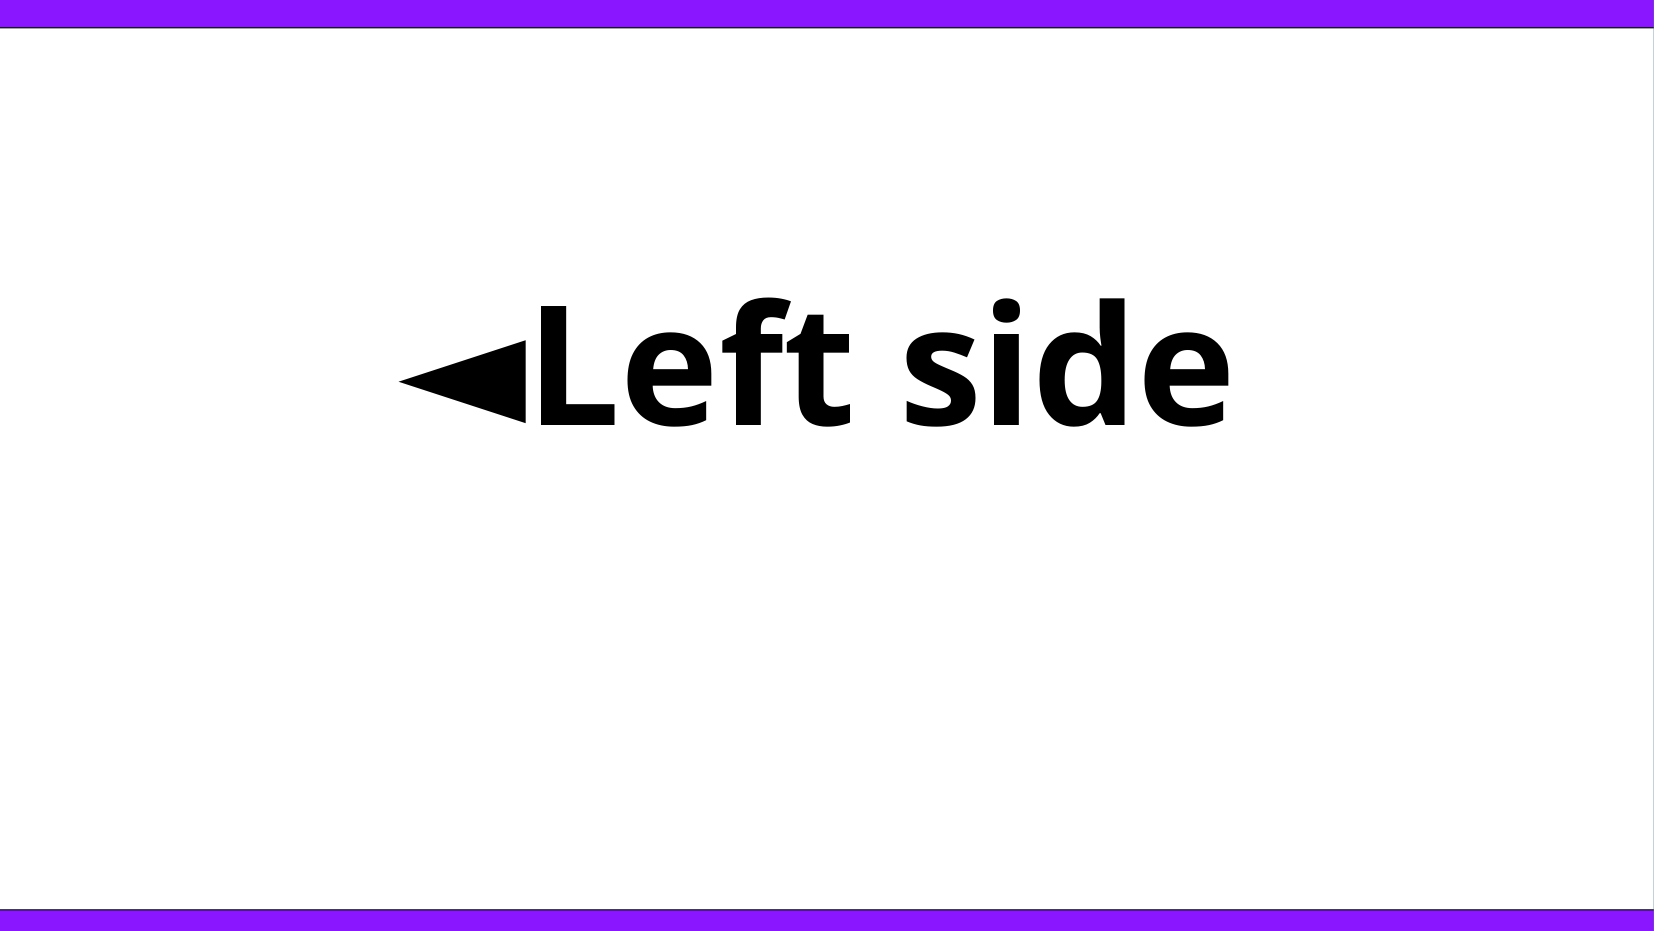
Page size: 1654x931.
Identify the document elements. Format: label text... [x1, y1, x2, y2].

picture [0, 0, 1654, 931]
text_box ◄Left side [255, 240, 1381, 477]
